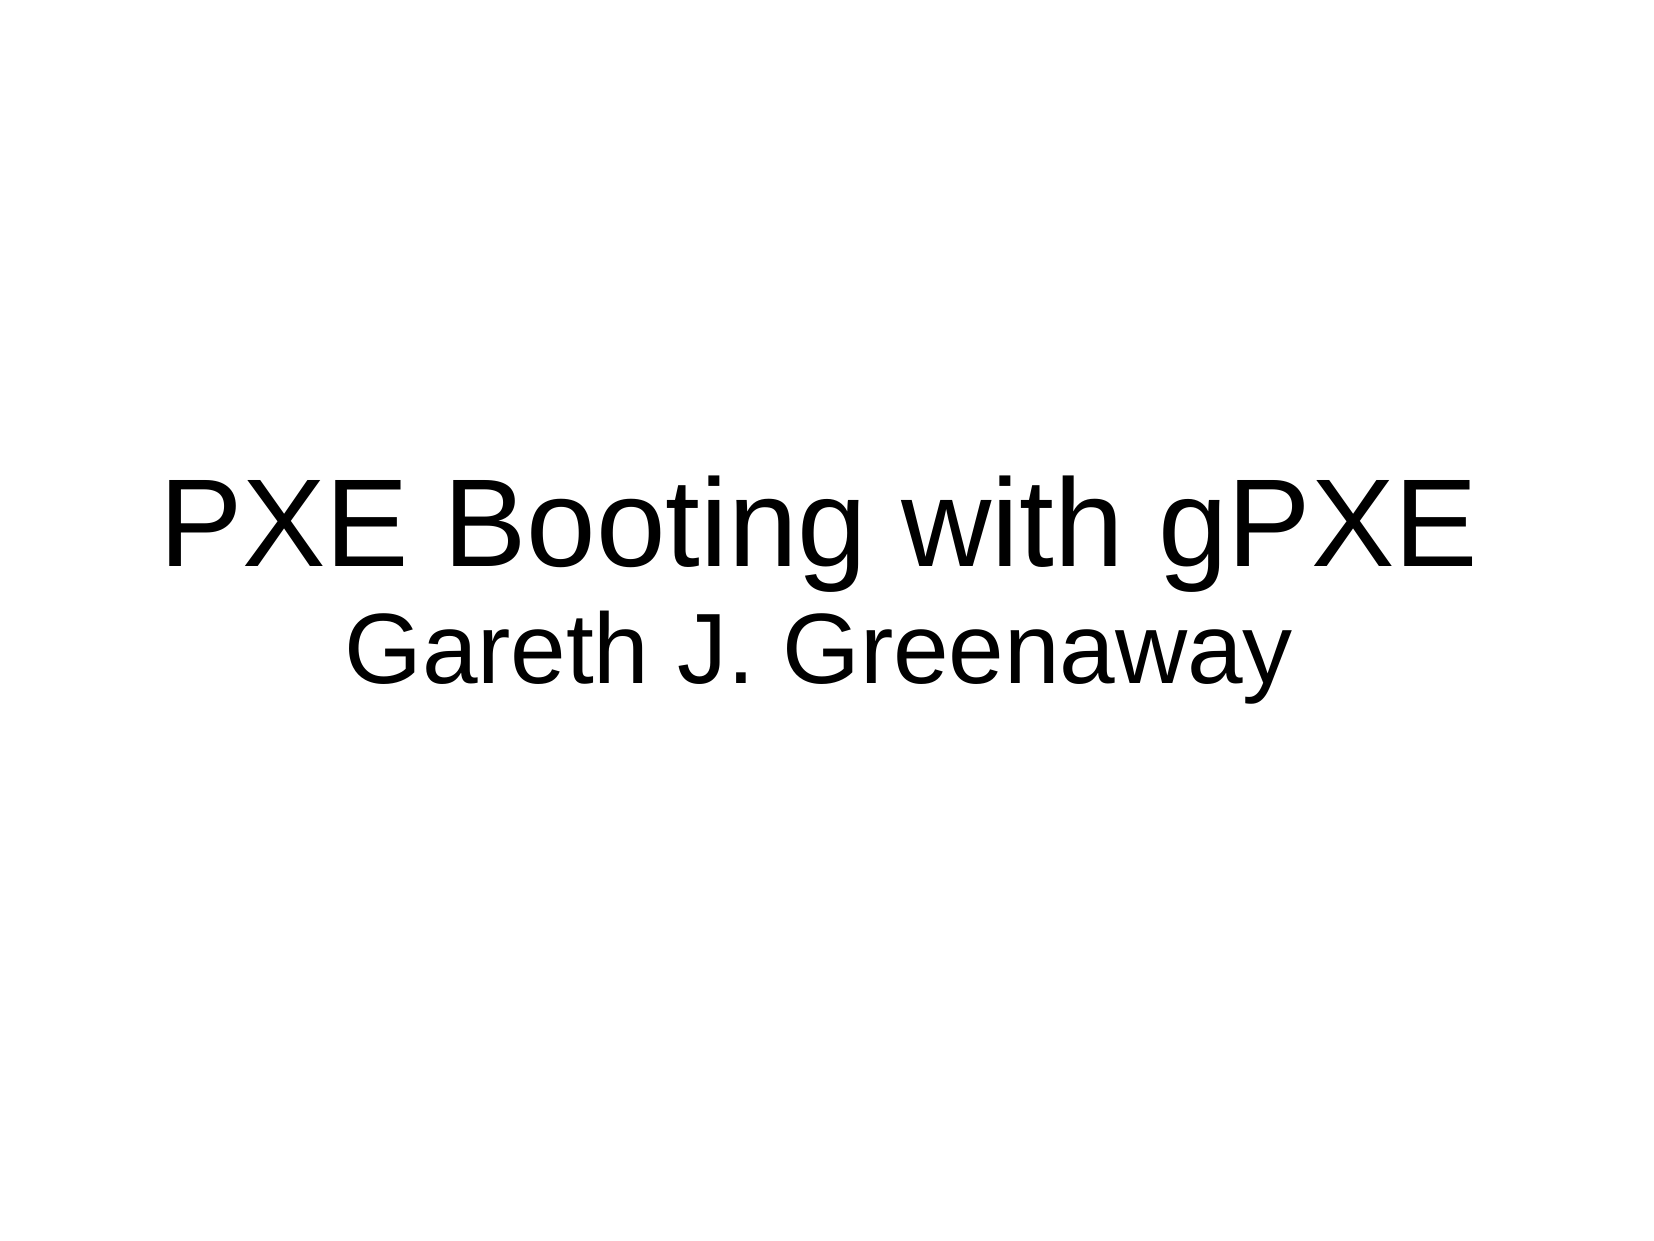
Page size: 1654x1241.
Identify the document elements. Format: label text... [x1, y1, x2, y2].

title PXE Booting with gPXE Gareth J. Greenaway [75, 439, 1564, 719]
